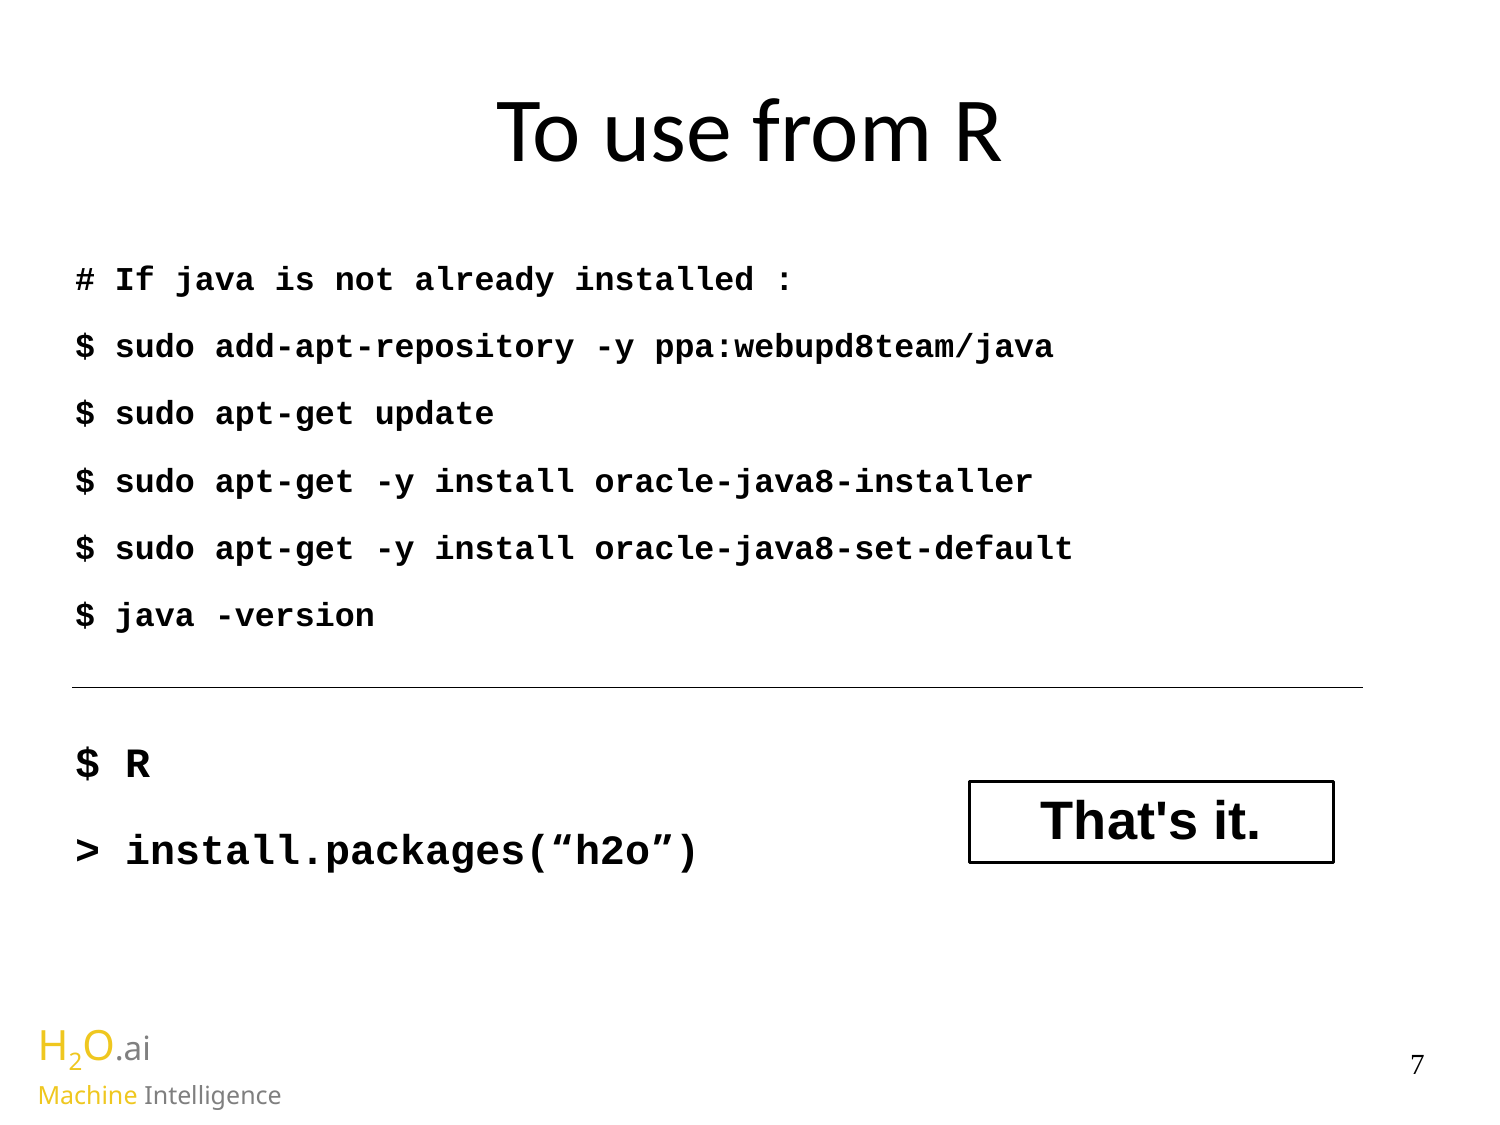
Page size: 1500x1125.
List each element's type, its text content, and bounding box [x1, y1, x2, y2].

title To use from R [75, 15, 1425, 262]
text_box That's it. [969, 781, 1334, 863]
list # If java is not already installed : $ sudo add-apt-repository -y ppa:webupd8team/java $ sudo apt-get update $ sudo apt-get -y install oracle-java8-installer $ sudo apt-get -y install oracle-java8-set-default $ java -version $ R > install.packages(“h2o”) [75, 262, 1425, 1125]
